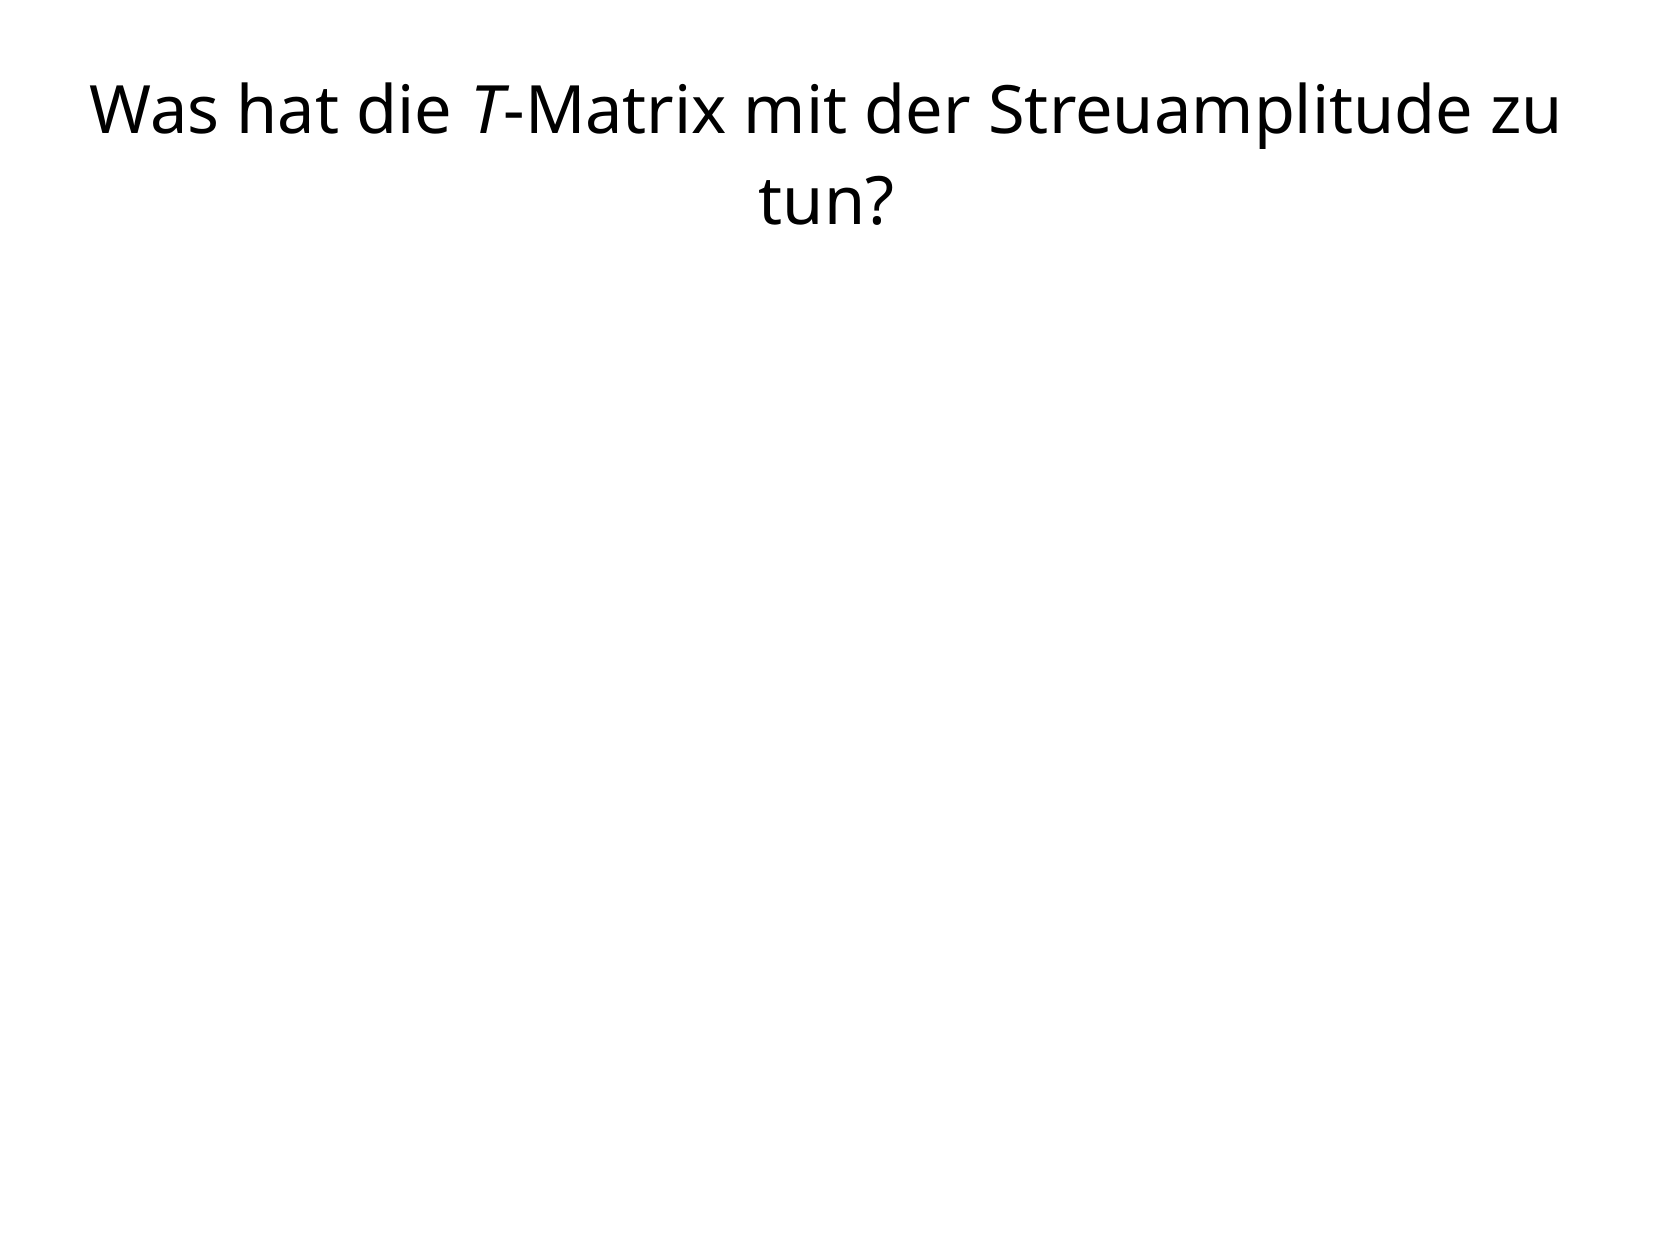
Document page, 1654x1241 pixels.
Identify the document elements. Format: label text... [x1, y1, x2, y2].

title Was hat die T-Matrix mit der Streuamplitude zu tun? [82, 49, 1571, 257]
